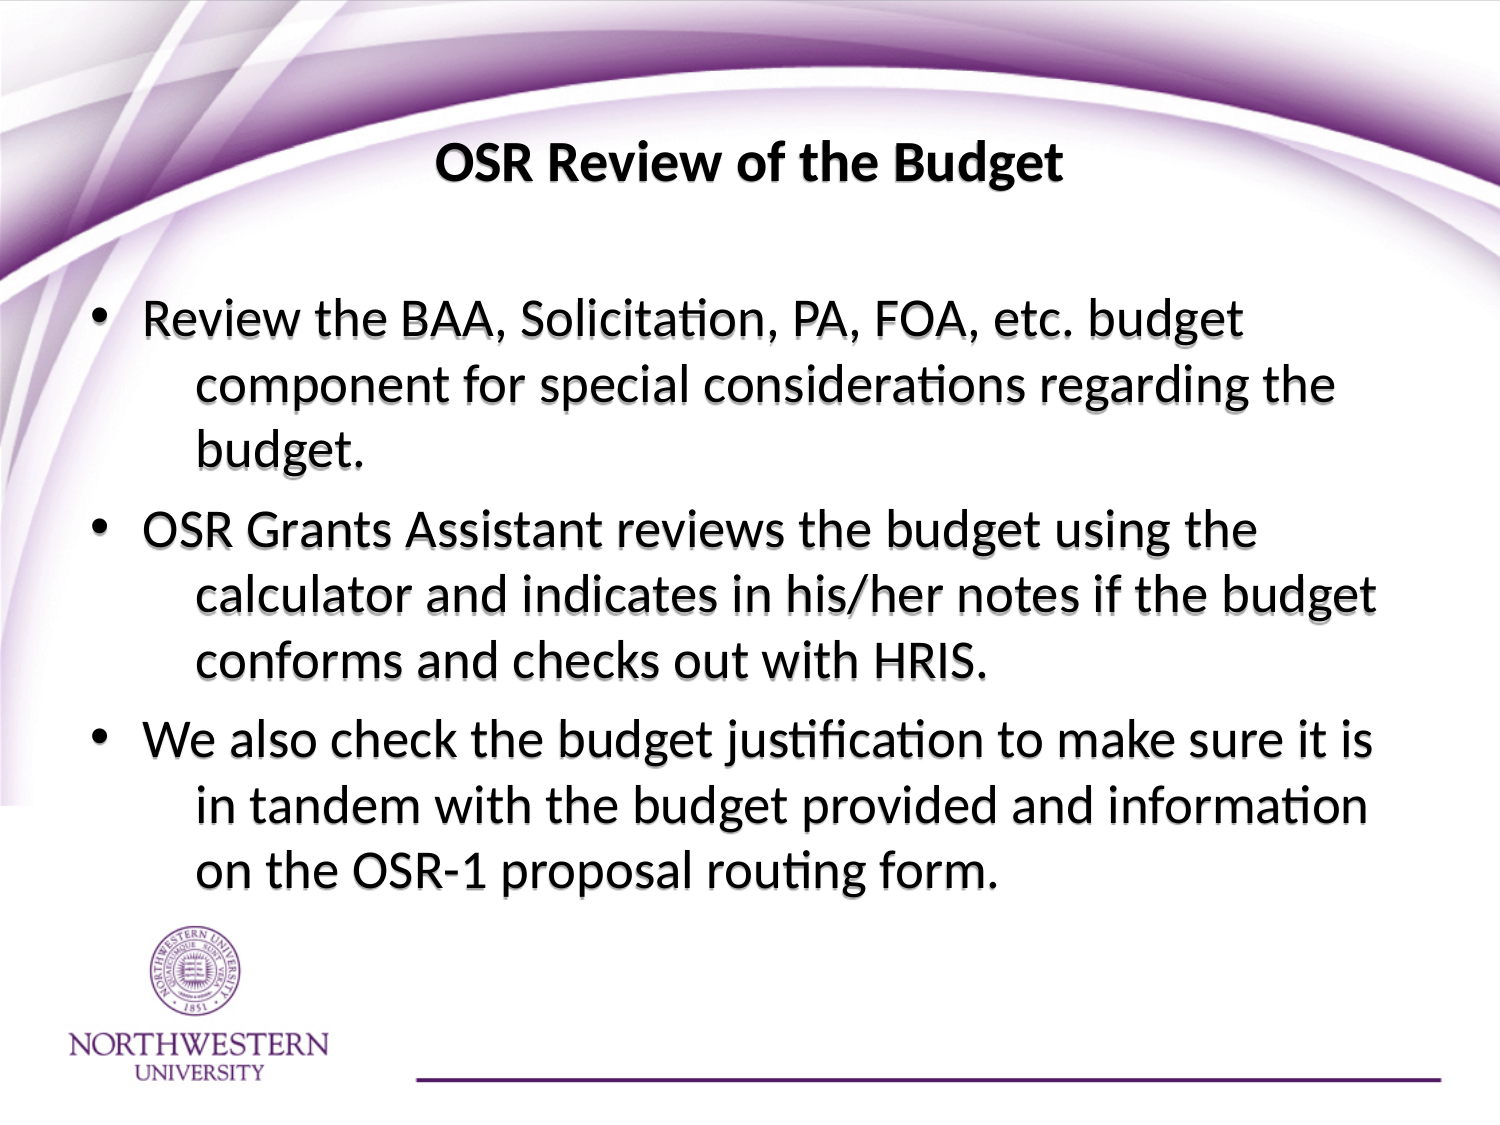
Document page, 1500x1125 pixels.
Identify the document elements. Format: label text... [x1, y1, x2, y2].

title OSR Review of the Budget [75, 101, 1426, 215]
list Review the BAA, Solicitation, PA, FOA, etc. budget component for special considerations regarding the budget. OSR Grants Assistant reviews the budget using the calculator and indicates in his/her notes if the budget conforms and checks out with HRIS. We also check the budget justification to make sure it is in tandem with the budget provided and information on the OSR-1 proposal routing form. [75, 274, 1426, 912]
